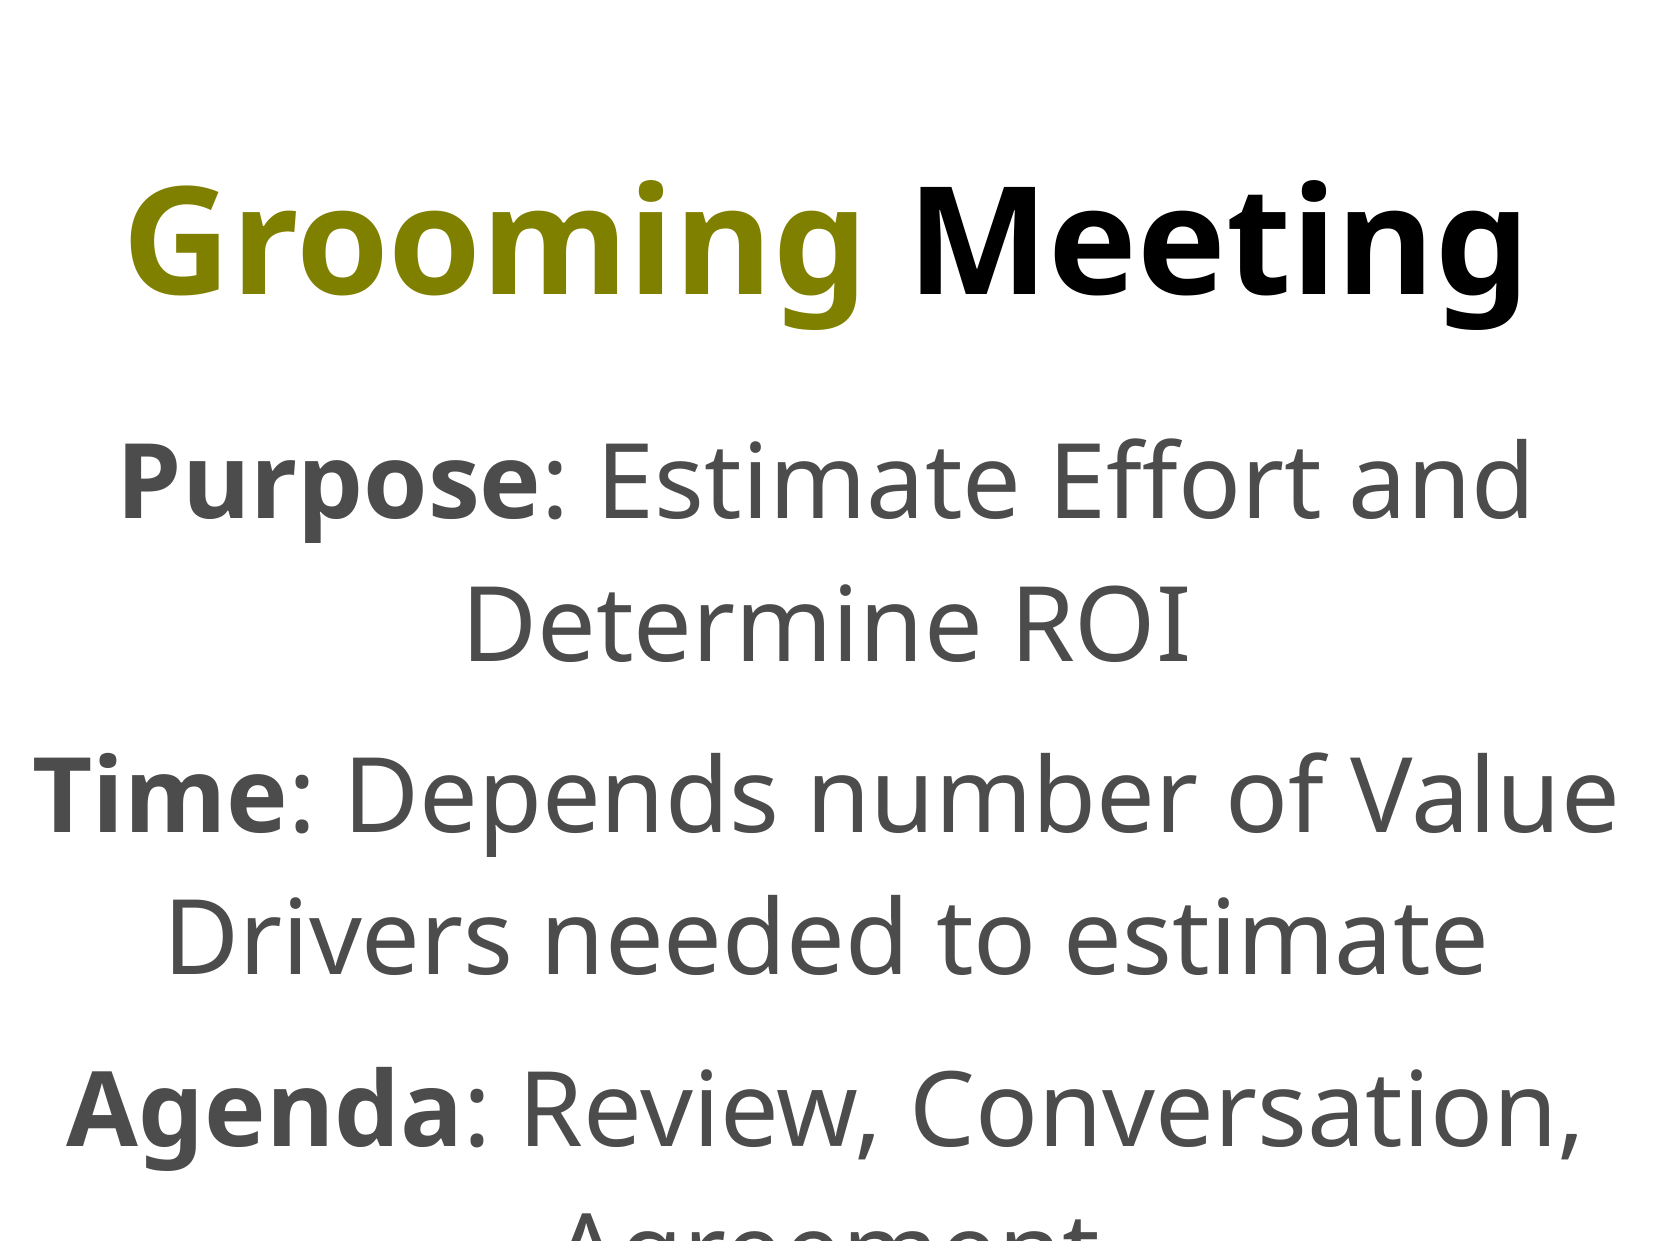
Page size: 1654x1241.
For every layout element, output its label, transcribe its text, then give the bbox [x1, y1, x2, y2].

title Grooming Meeting [59, 59, 1595, 407]
list Purpose: Estimate Effort and Determine ROI Time: Depends number of Value Drivers needed to estimate Agenda: Review, Conversation, Agreement [0, 407, 1654, 1210]
